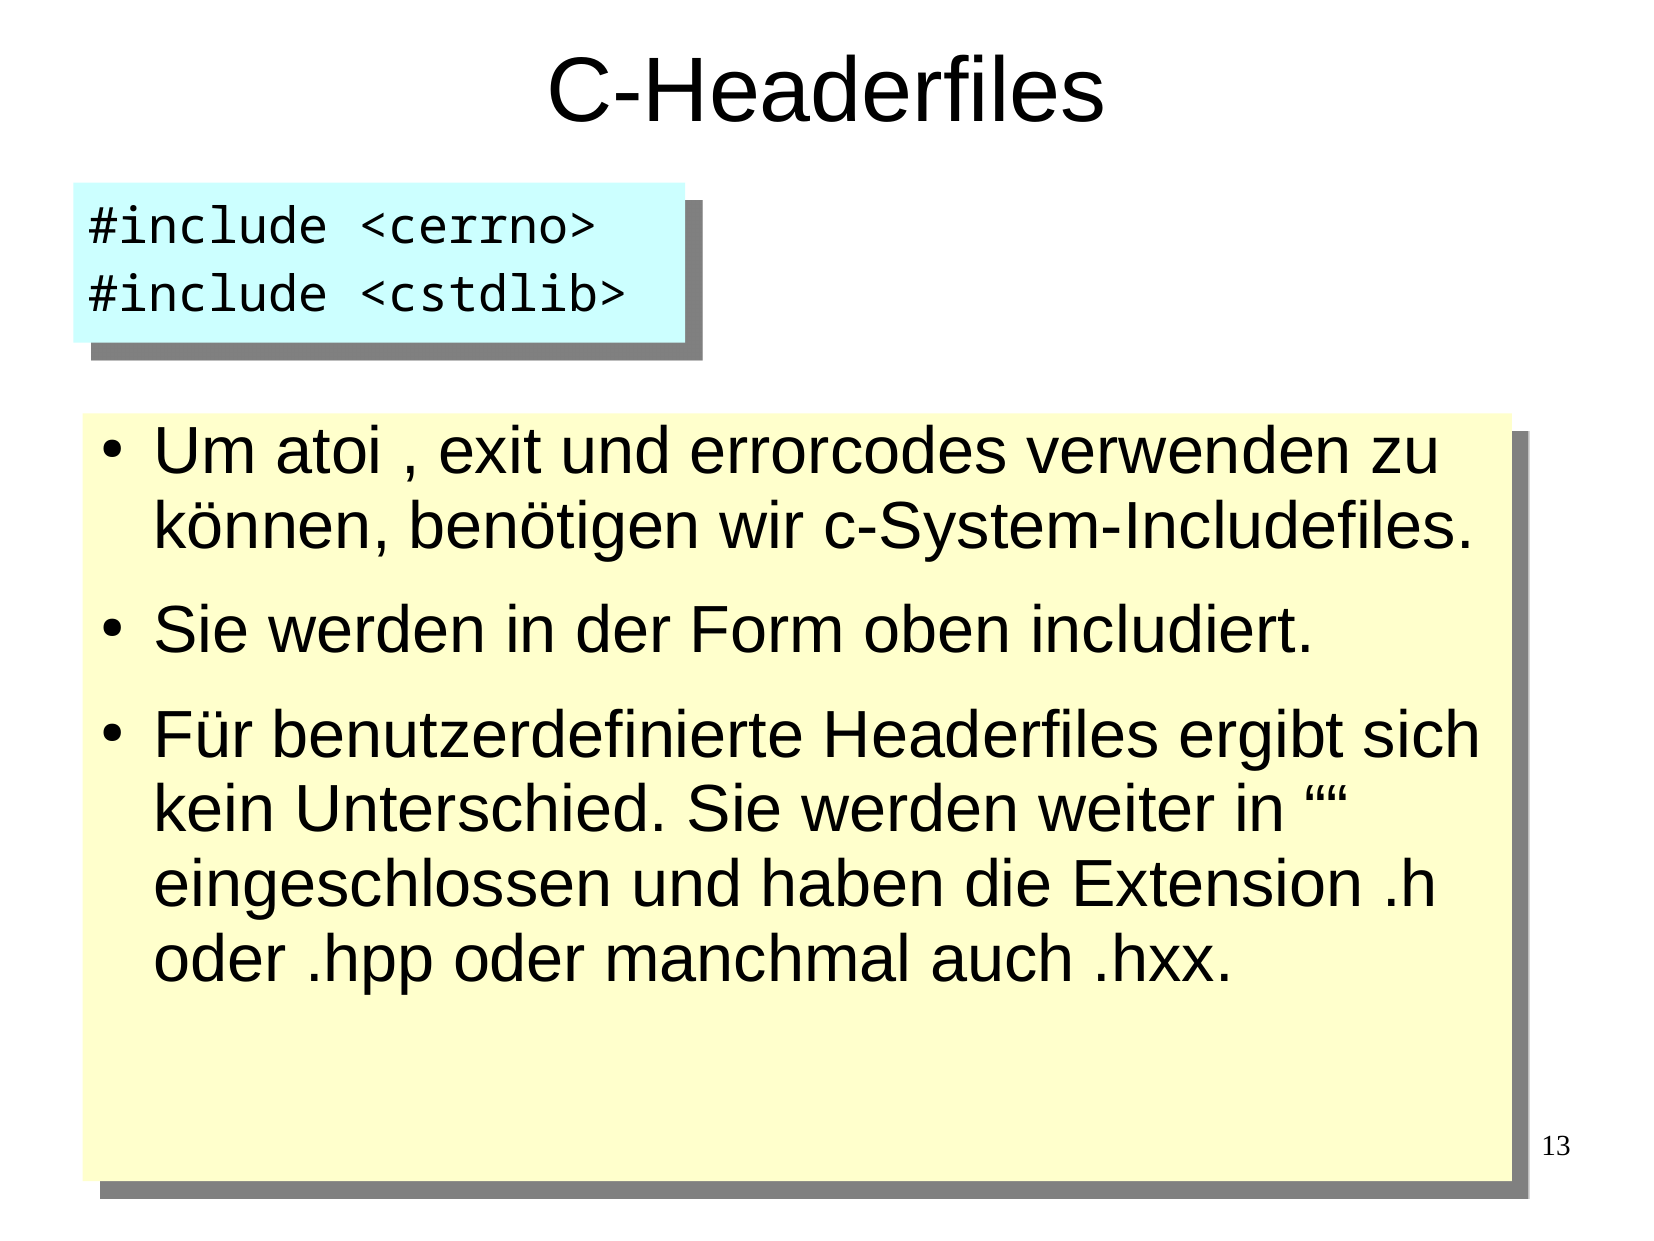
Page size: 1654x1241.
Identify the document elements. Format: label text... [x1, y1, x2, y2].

text_box #include <cerrno> #include <cstdlib> [73, 182, 686, 343]
title C-Headerfiles [82, 25, 1571, 154]
list Um atoi , exit und errorcodes verwenden zu können, benötigen wir c-System-Includefiles. Sie werden in der Form oben includiert. Für benutzerdefinierte Headerfiles ergibt sich kein Unterschied. Sie werden weiter in ““ eingeschlossen und haben die Extension .h oder .hpp oder manchmal auch .hxx. [82, 413, 1512, 1182]
